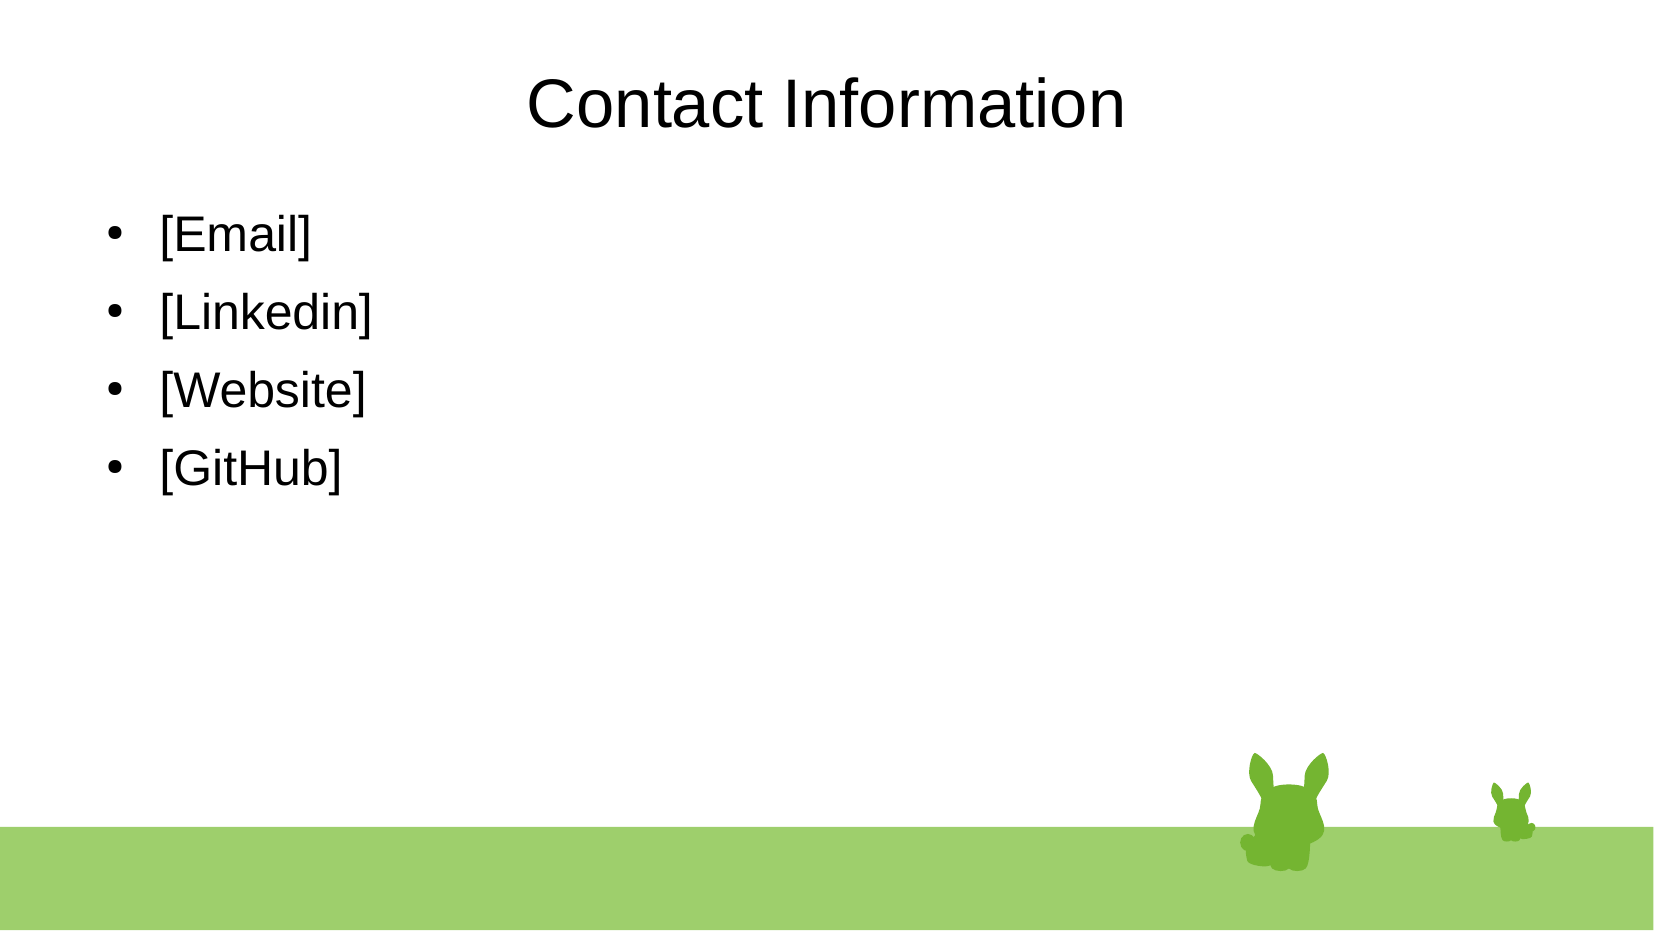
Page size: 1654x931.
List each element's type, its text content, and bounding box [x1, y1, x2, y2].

list [Email] [Linkedin] [Website] [GitHub] [88, 206, 1565, 739]
title Contact Information [88, 29, 1565, 178]
